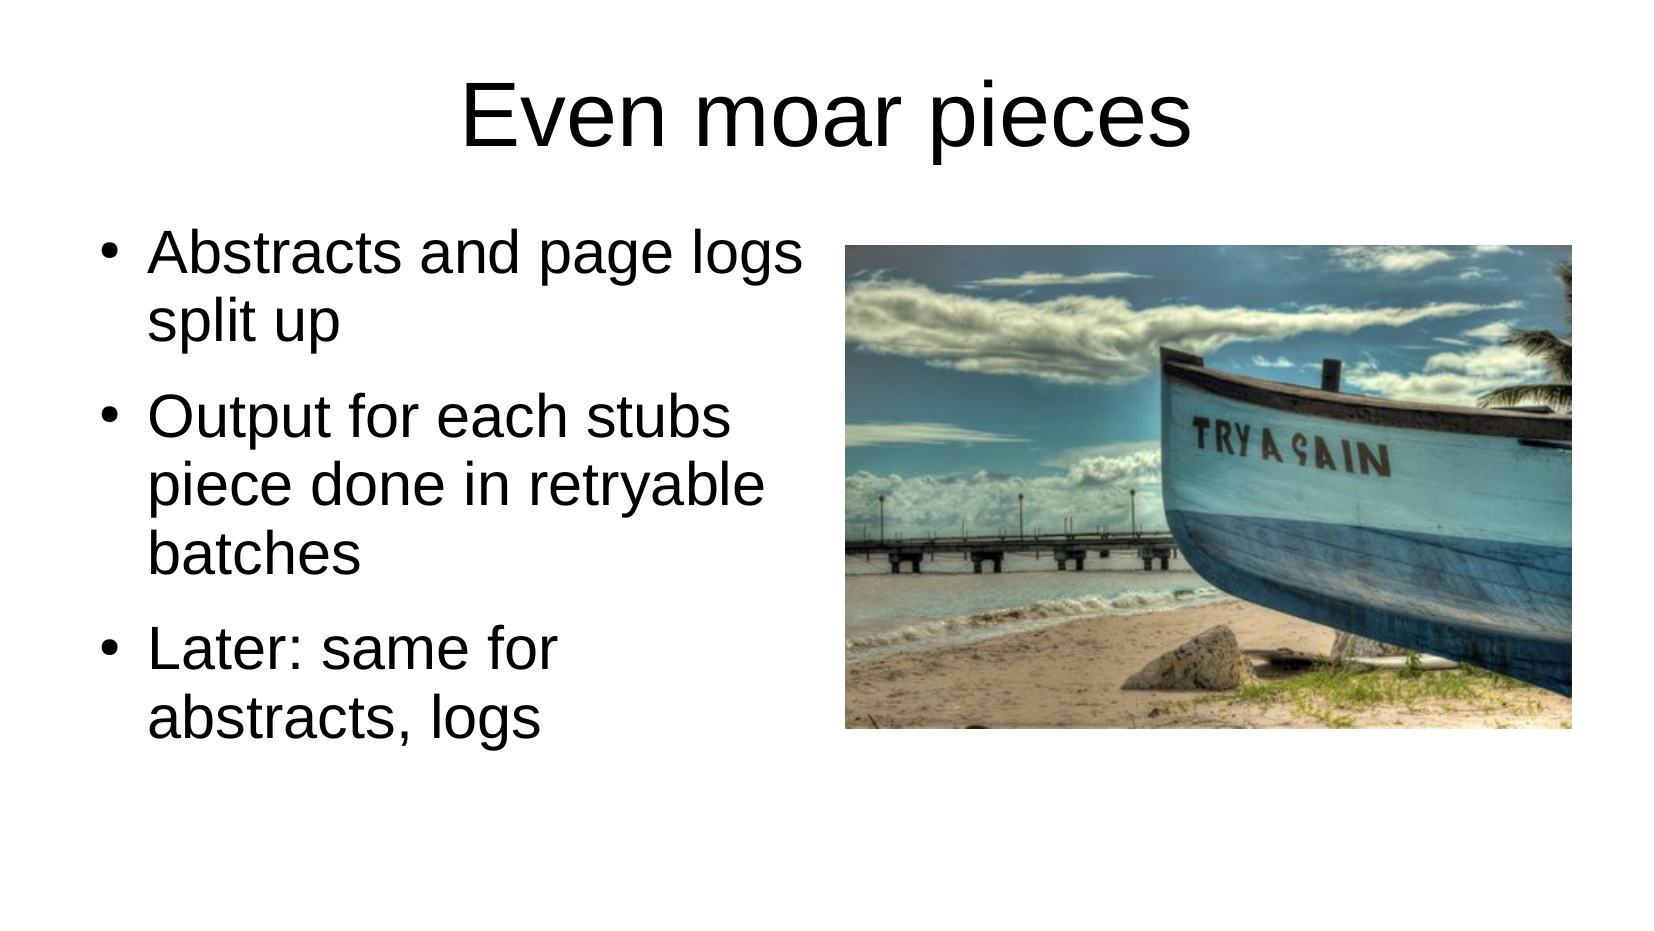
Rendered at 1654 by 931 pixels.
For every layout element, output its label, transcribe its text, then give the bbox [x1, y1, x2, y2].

title Even moar pieces [82, 37, 1571, 193]
picture [845, 245, 1572, 729]
list Abstracts and page logs split up Output for each stubs piece done in retryable batches Later: same for abstracts, logs [82, 217, 809, 758]
